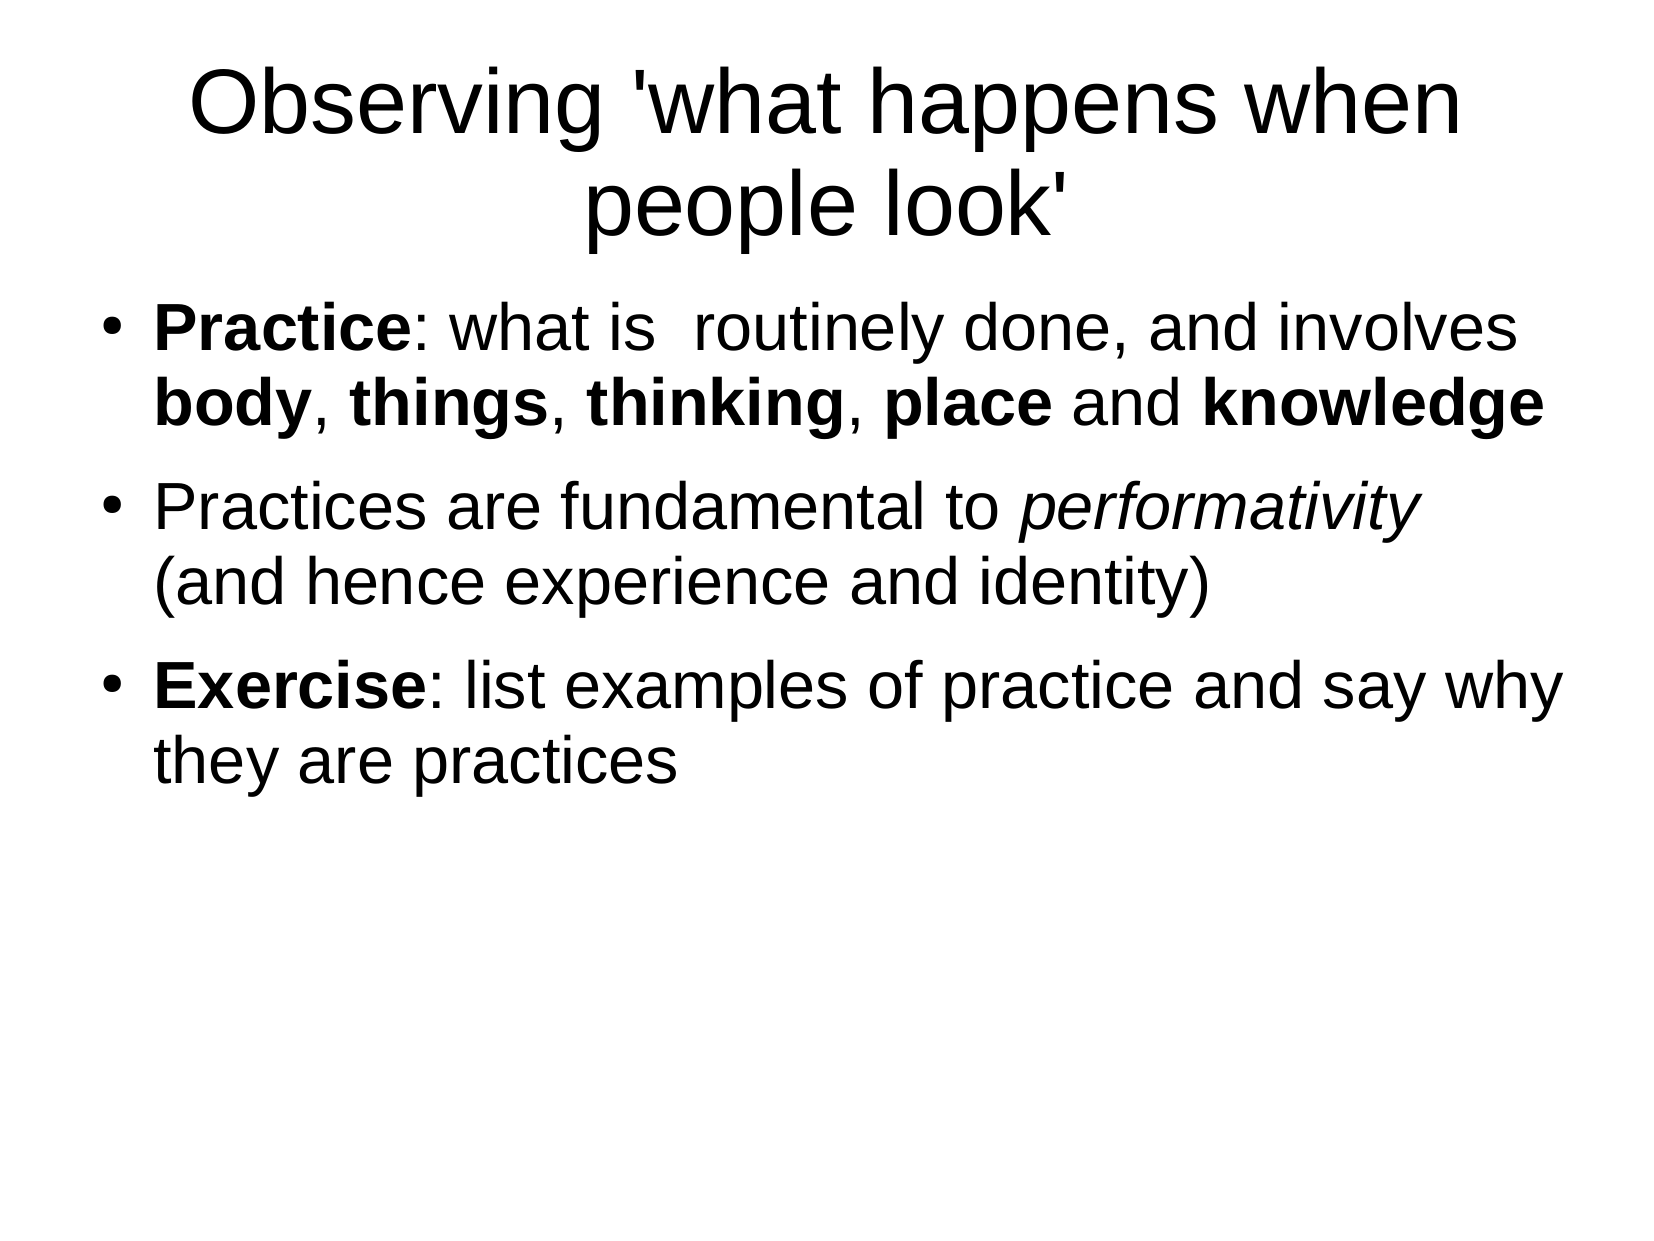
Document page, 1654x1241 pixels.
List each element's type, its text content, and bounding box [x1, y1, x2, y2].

title Observing 'what happens when people look' [82, 49, 1571, 257]
list Practice: what is routinely done, and involves body, things, thinking, place and knowledge Practices are fundamental to performativity (and hence experience and identity) Exercise: list examples of practice and say why they are practices [82, 290, 1571, 1010]
